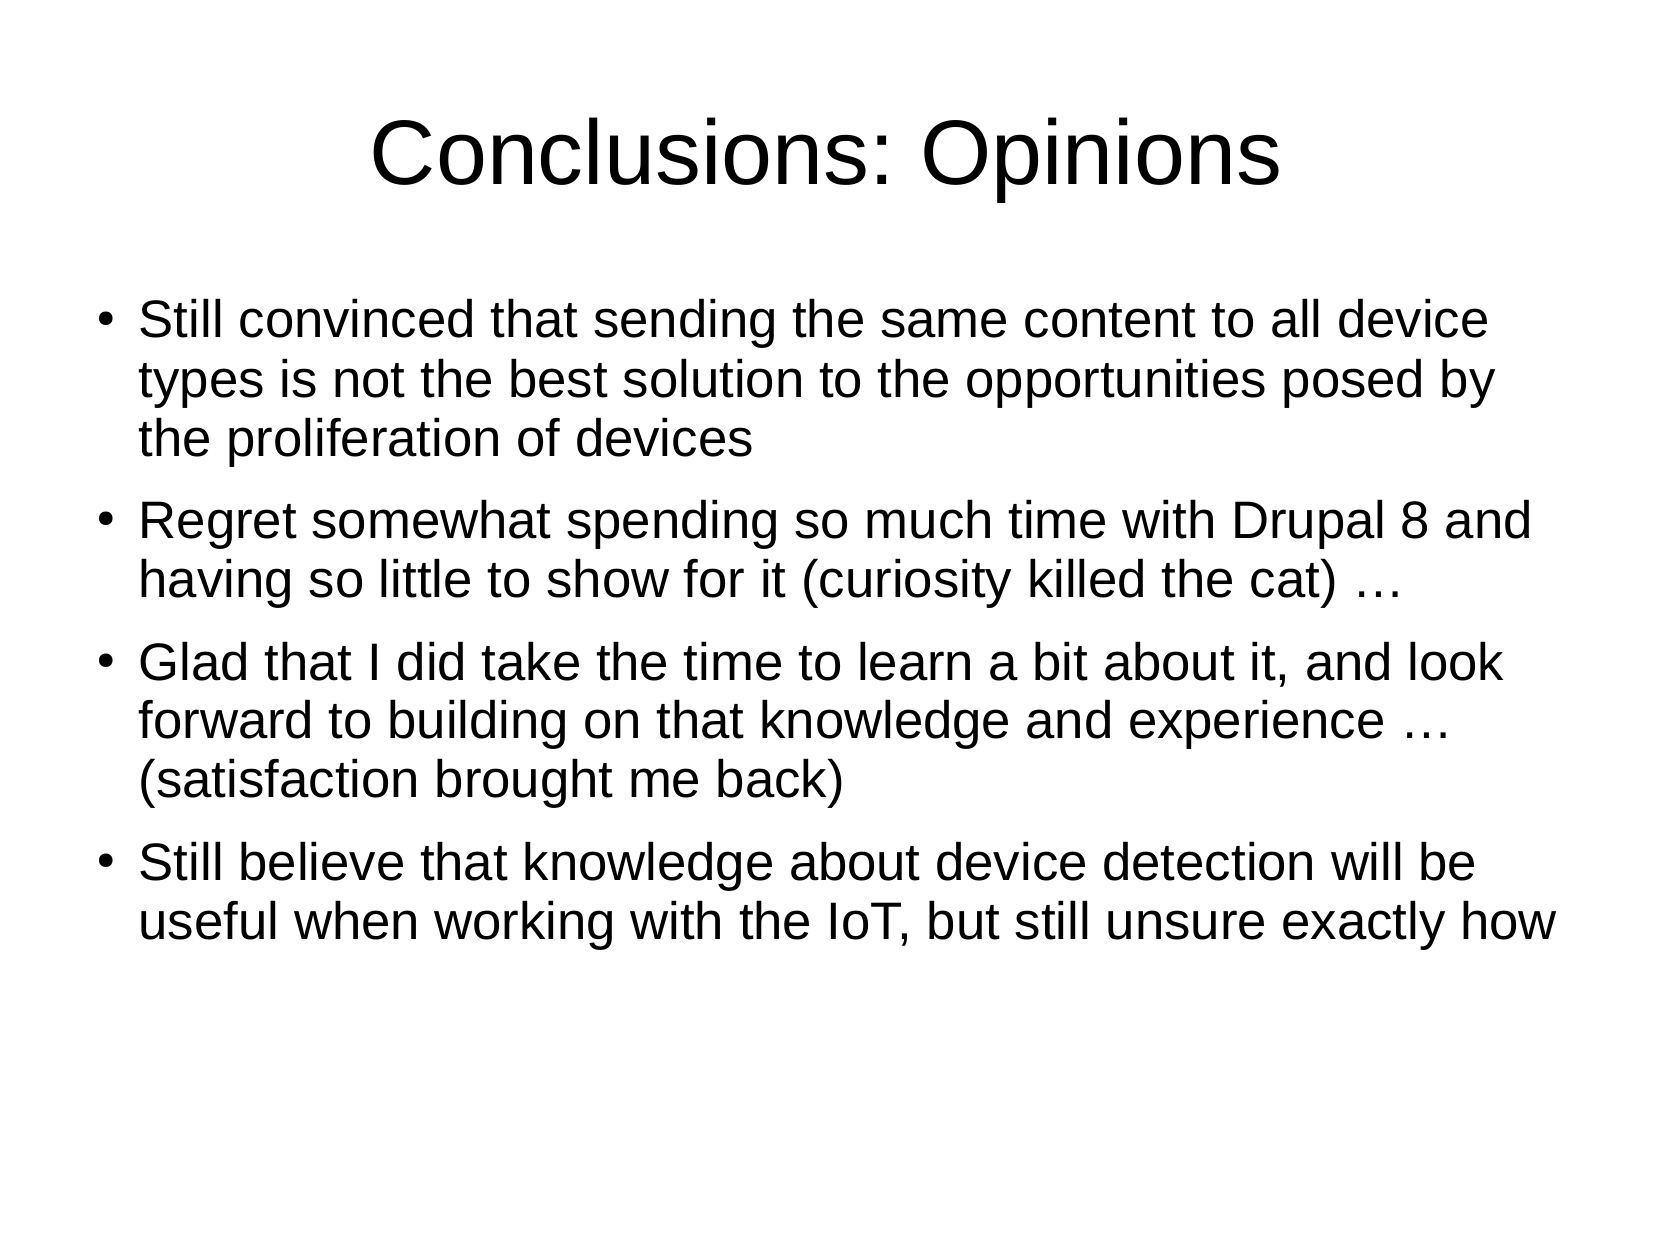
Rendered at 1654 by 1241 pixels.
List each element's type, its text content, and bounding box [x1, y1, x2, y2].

list Still convinced that sending the same content to all device types is not the best solution to the opportunities posed by the proliferation of devices Regret somewhat spending so much time with Drupal 8 and having so little to show for it (curiosity killed the cat) … Glad that I did take the time to learn a bit about it, and look forward to building on that knowledge and experience … (satisfaction brought me back) Still believe that knowledge about device detection will be useful when working with the IoT, but still unsure exactly how [82, 290, 1571, 1010]
title Conclusions: Opinions [82, 49, 1571, 257]
